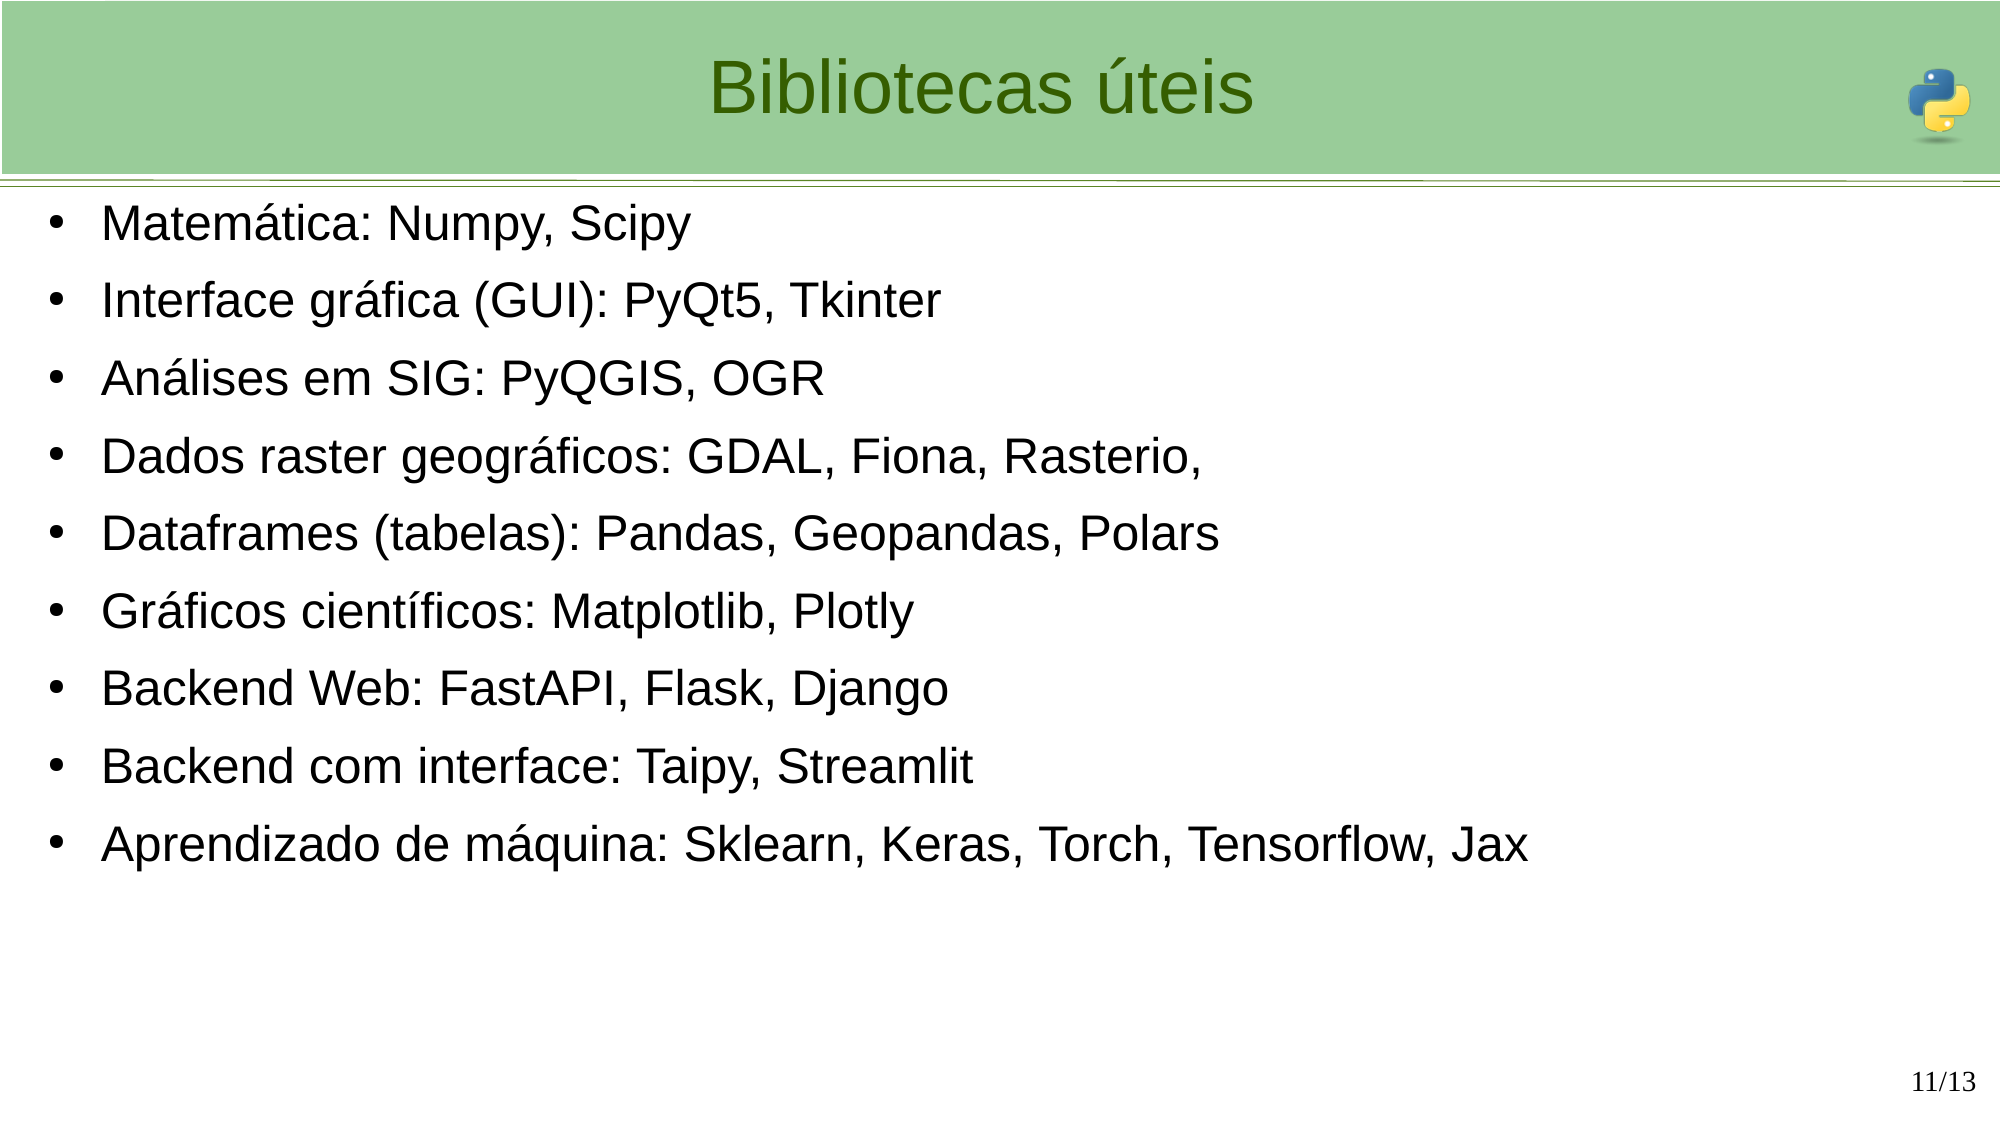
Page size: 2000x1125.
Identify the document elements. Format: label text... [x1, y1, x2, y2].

list Matemática: Numpy, Scipy Interface gráfica (GUI): PyQt5, Tkinter Análises em SIG: PyQGIS, OGR Dados raster geográficos: GDAL, Fiona, Rasterio, Dataframes (tabelas): Pandas, Geopandas, Polars Gráficos científicos: Matplotlib, Plotly Backend Web: FastAPI, Flask, Django Backend com interface: Taipy, Streamlit Aprendizado de máquina: Sklearn, Keras, Torch, Tensorflow, Jax [30, 195, 1966, 872]
picture [1901, 59, 1979, 148]
title Bibliotecas úteis [105, 0, 1861, 174]
